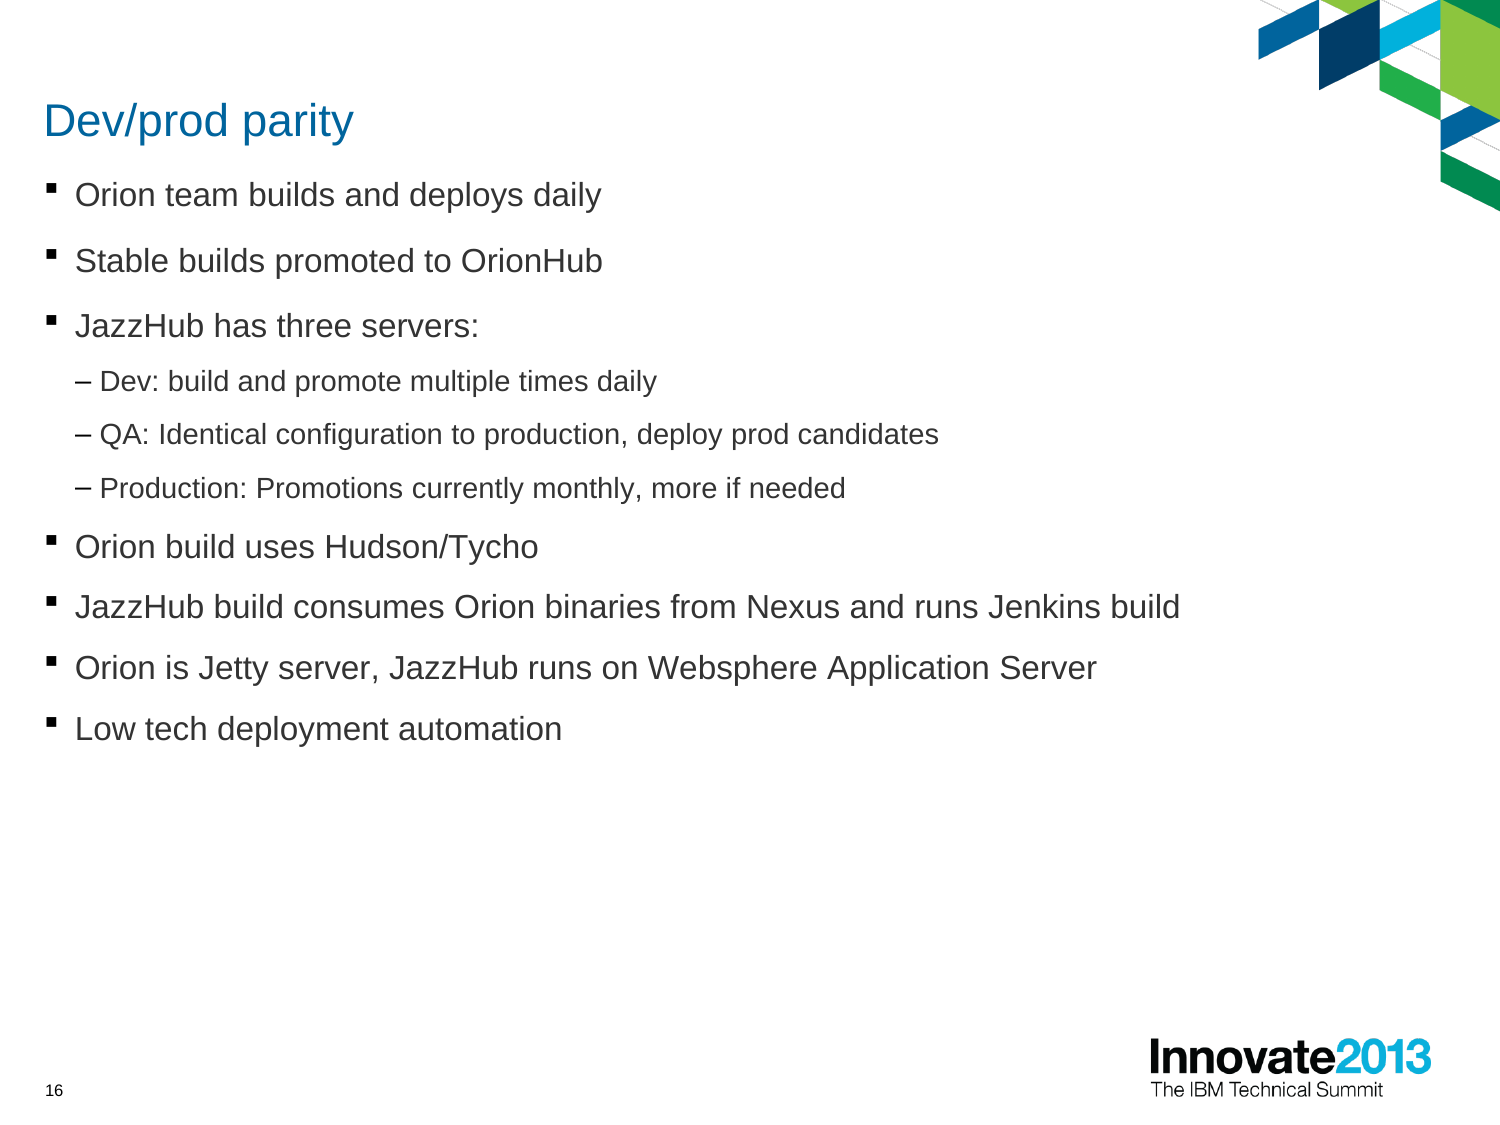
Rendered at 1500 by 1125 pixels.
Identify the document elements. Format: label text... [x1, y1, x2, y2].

picture [1254, 0, 1500, 219]
title Dev/prod parity [28, 87, 1247, 154]
text_box <number> [29, 1072, 91, 1103]
picture [1150, 1034, 1433, 1105]
list Orion team builds and deploys daily Stable builds promoted to OrionHub JazzHub has three servers: Dev: build and promote multiple times daily QA: Identical configuration to production, deploy prod candidates Production: Promotions currently monthly, more if needed Orion build uses Hudson/Tycho JazzHub build consumes Orion binaries from Nexus and runs Jenkins build Orion is Jetty server, JazzHub runs on Websphere Application Server Low tech deployment automation [28, 160, 1439, 1007]
